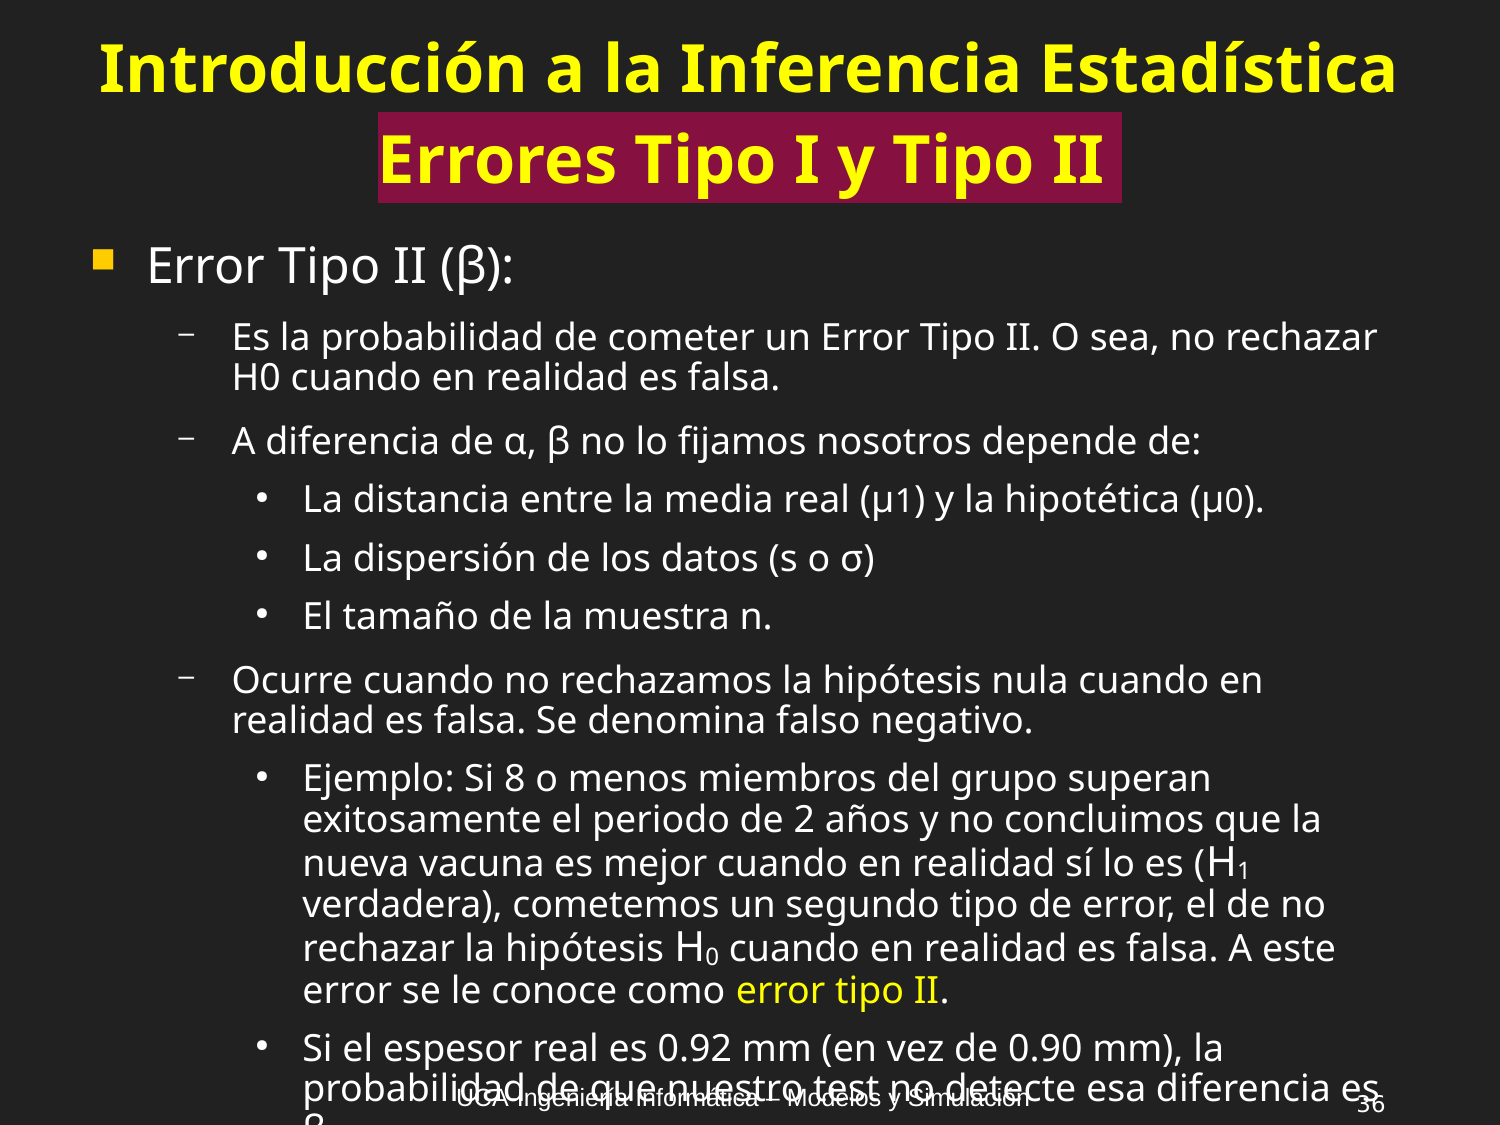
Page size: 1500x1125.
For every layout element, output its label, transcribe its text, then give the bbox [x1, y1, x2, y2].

list Error Tipo II (β): Es la probabilidad de cometer un Error Tipo II. O sea, no rechazar H0 cuando en realidad es falsa. A diferencia de α, β no lo fijamos nosotros depende de: La distancia entre la media real (μ1) y la hipotética (μ0). La dispersión de los datos (s o σ) El tamaño de la muestra n. Ocurre cuando no rechazamos la hipótesis nula cuando en realidad es falsa. Se denomina falso negativo. Ejemplo: Si 8 o menos miembros del grupo superan exitosamente el periodo de 2 años y no concluimos que la nueva vacuna es mejor cuando en realidad sí lo es (H1 verdadera), cometemos un segundo tipo de error, el de no rechazar la hipótesis H0 cuando en realidad es falsa. A este error se le conoce como error tipo II. Si el espesor real es 0.92 mm (en vez de 0.90 mm), la probabilidad de que nuestro test no detecte esa diferencia es β. [75, 232, 1425, 1051]
title Introducción a la Inferencia Estadística Errores Tipo I y Tipo II [75, 37, 1426, 188]
